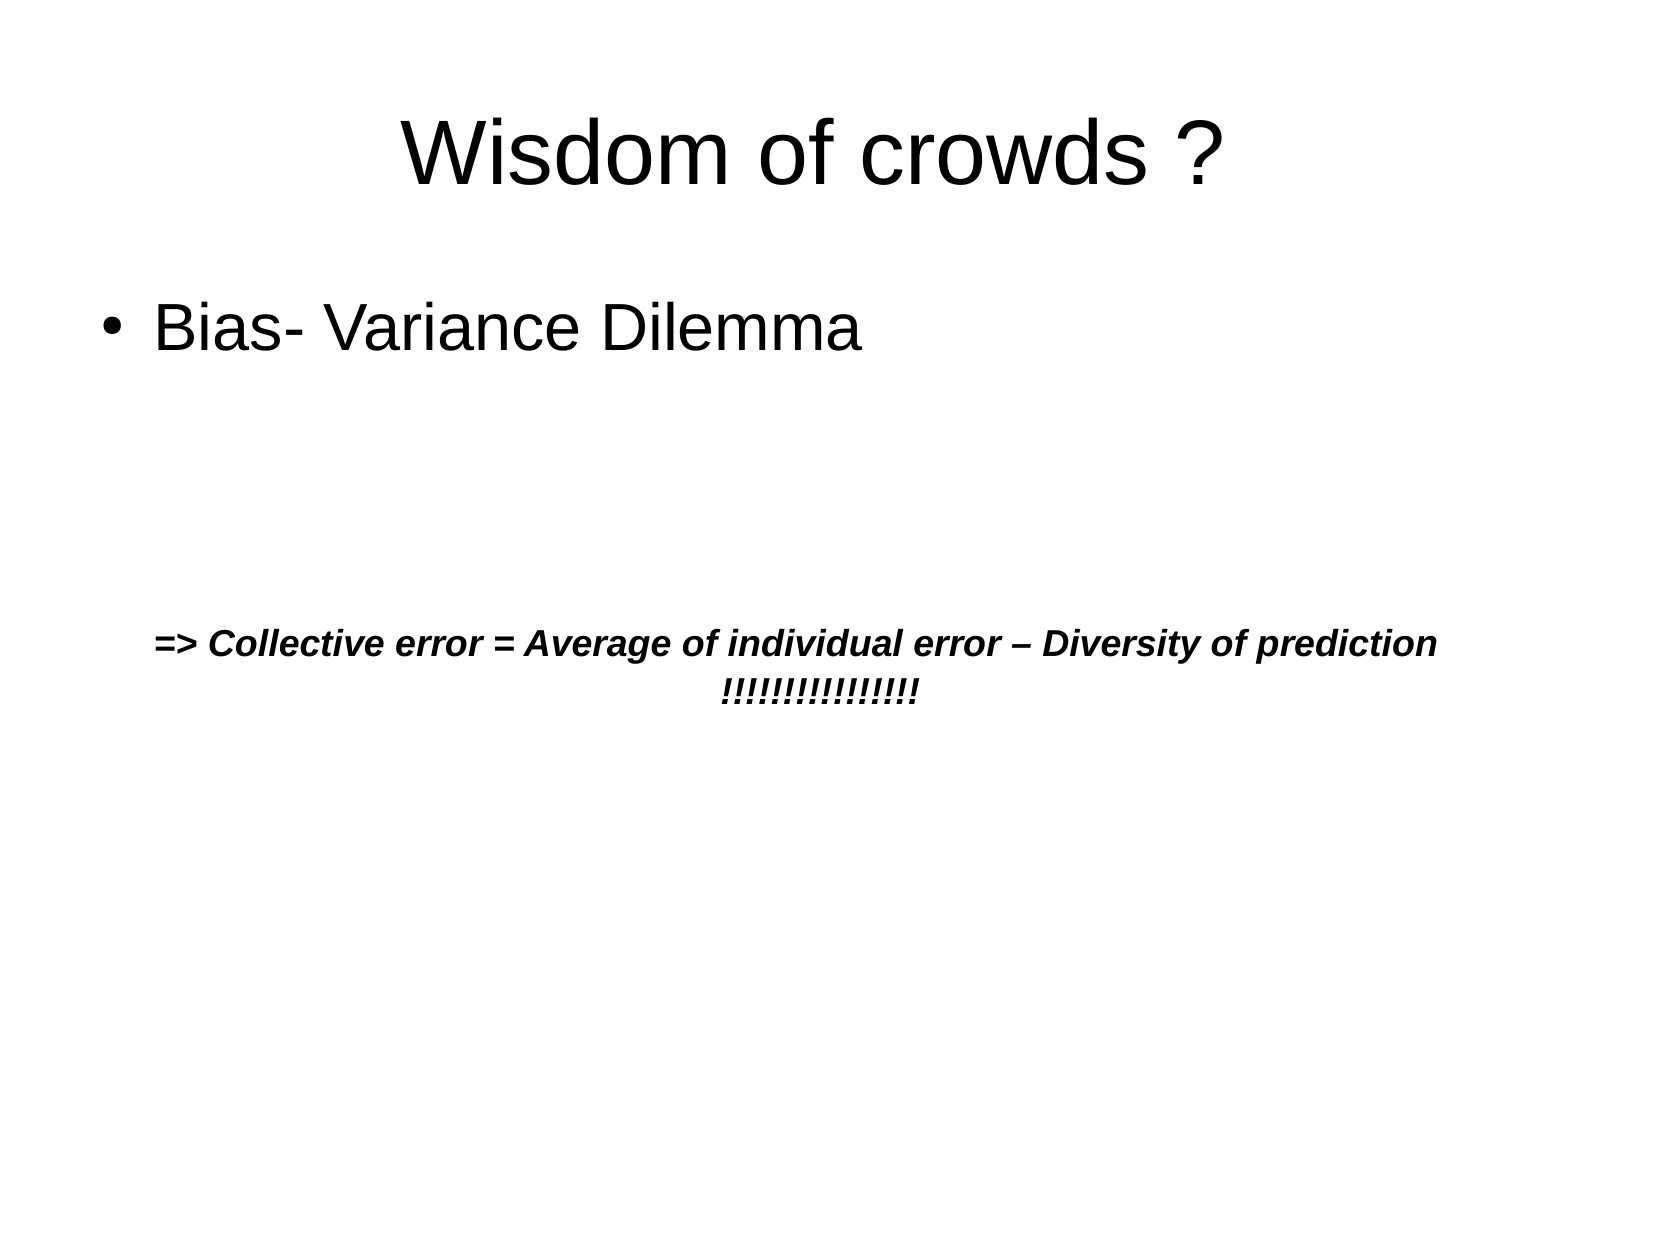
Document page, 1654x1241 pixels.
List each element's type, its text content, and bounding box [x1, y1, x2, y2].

title Wisdom of crowds ? [82, 49, 1571, 257]
list Bias- Variance Dilemma => Collective error = Average of individual error – Diversity of prediction !!!!!!!!!!!!!!!! [82, 290, 1571, 1010]
